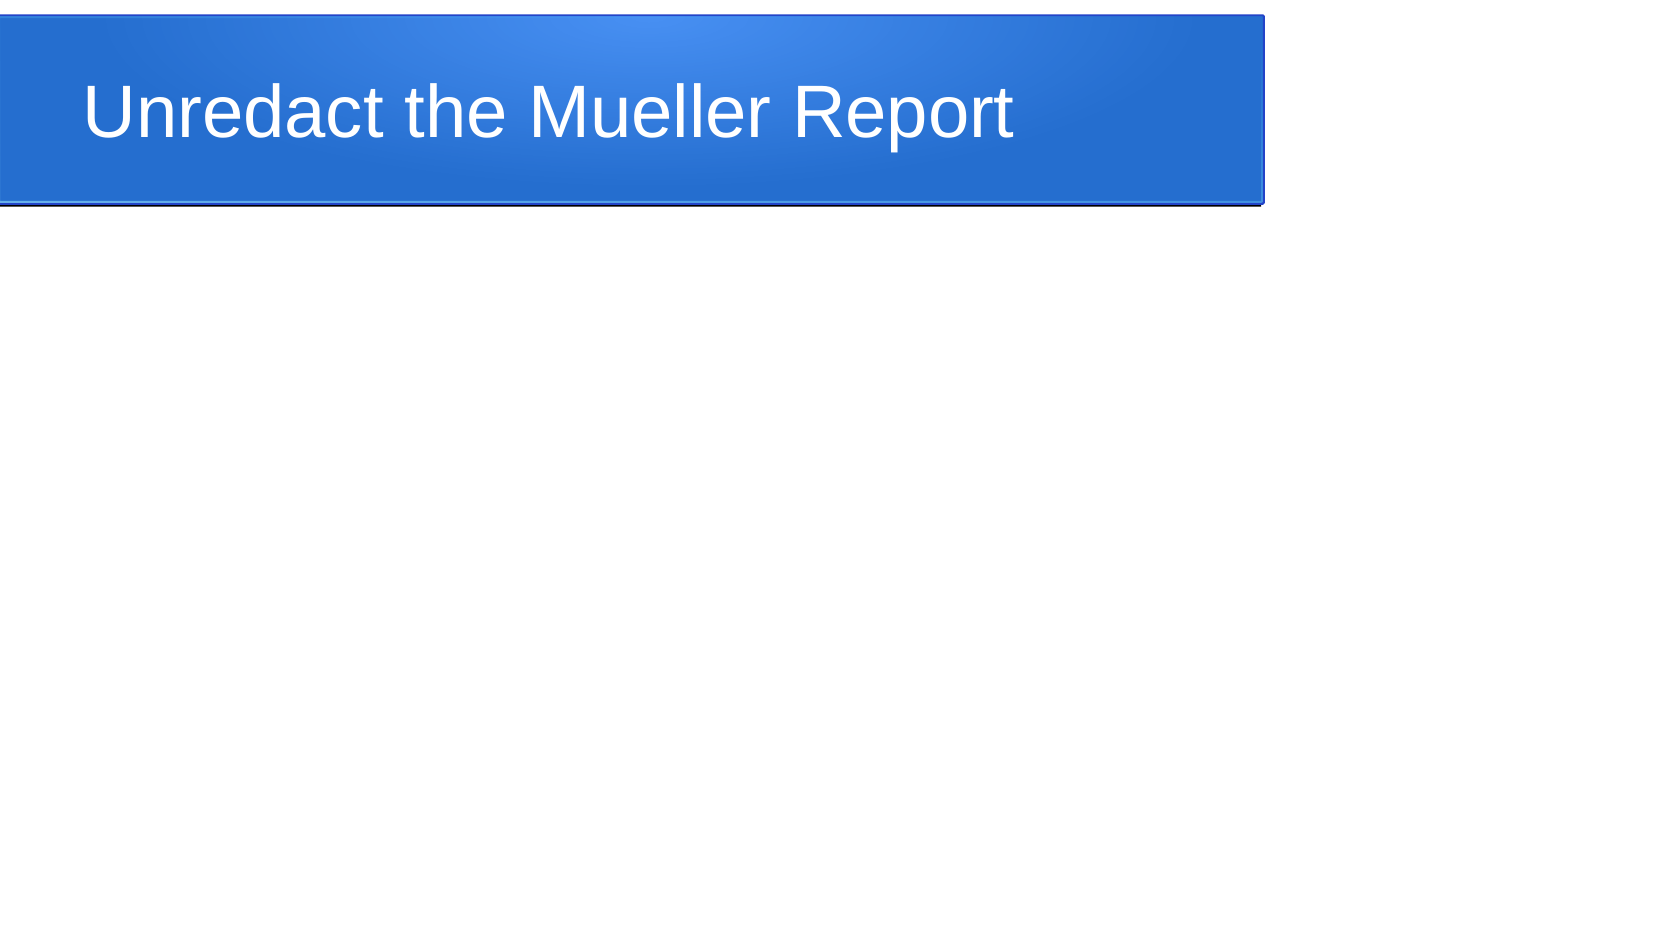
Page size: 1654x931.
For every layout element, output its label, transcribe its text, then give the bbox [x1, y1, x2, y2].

title Unredact the Mueller Report [82, 35, 1235, 189]
